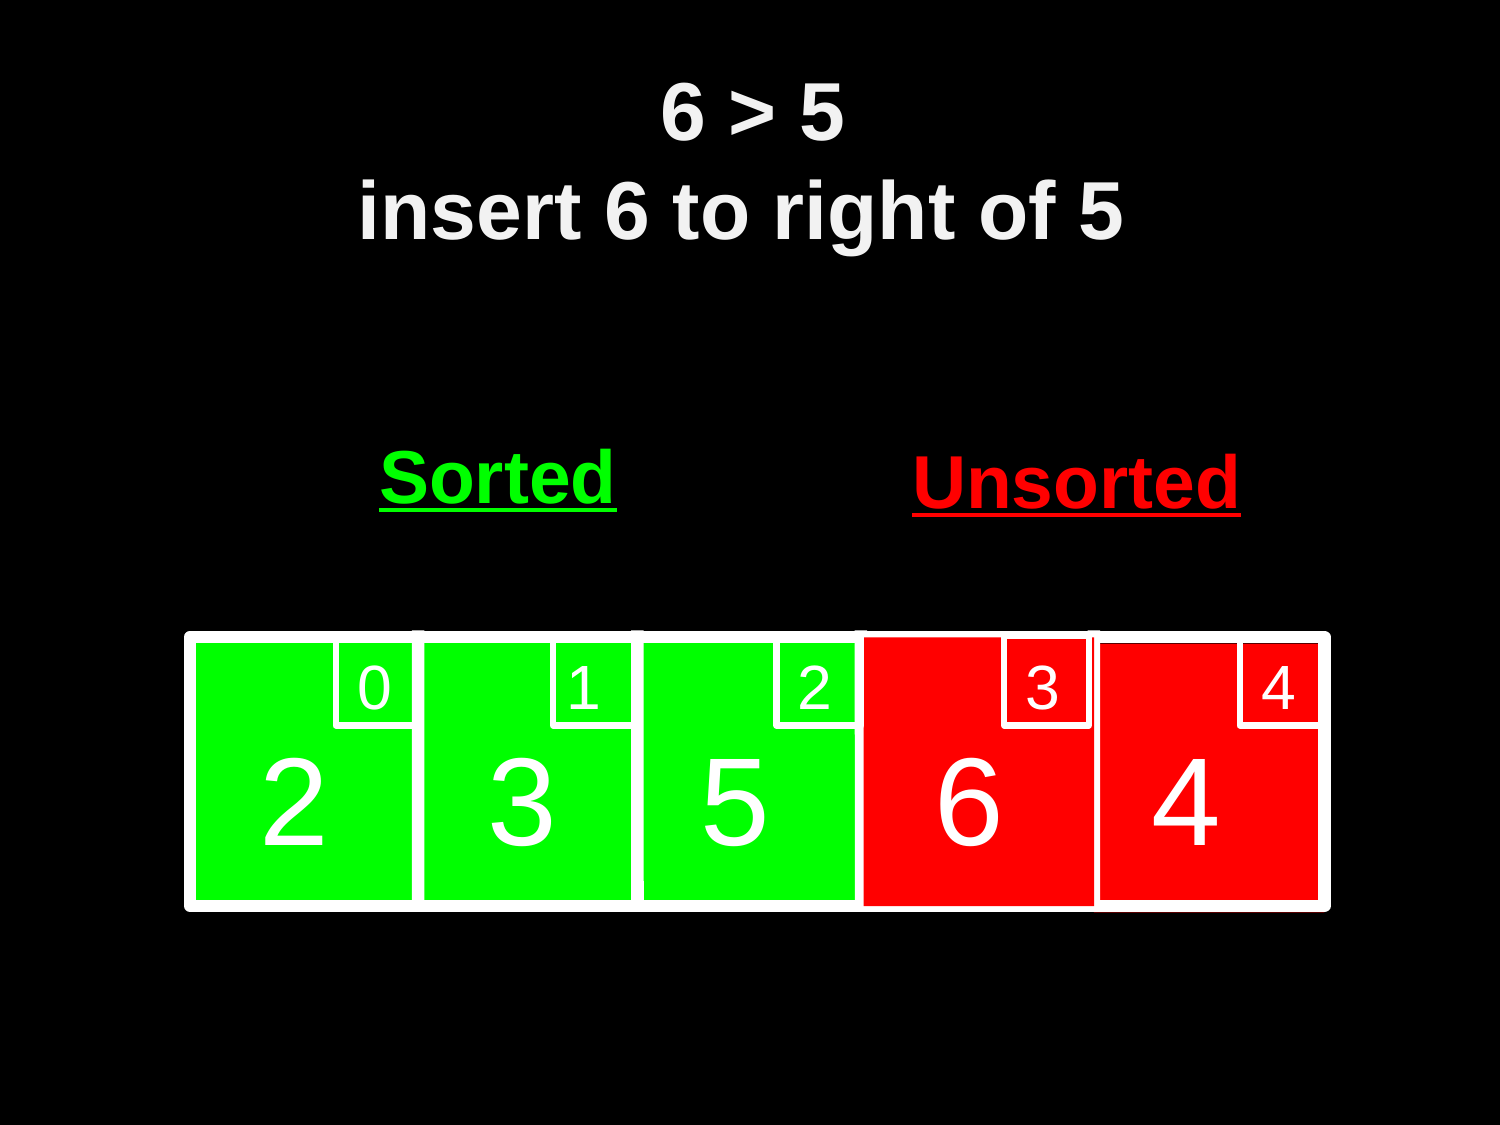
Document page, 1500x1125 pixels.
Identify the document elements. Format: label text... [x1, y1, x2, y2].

text_box [863, 637, 1095, 907]
text_box 0 [342, 631, 414, 730]
text_box [425, 643, 631, 900]
text_box 6 > 5 insert 6 to right of 5 [147, 121, 1359, 303]
text_box Sorted [169, 330, 895, 618]
text_box Unsorted [714, 322, 1440, 635]
text_box [1082, 639, 1086, 722]
text_box 6 [919, 705, 1054, 875]
text_box 2 [244, 705, 379, 875]
text_box [644, 643, 854, 900]
text_box 1 [551, 631, 624, 730]
text_box 4 [1246, 639, 1318, 722]
text_box 3 [472, 705, 608, 875]
text_box [196, 643, 411, 900]
text_box 0 [365, 670, 384, 705]
text_box [624, 643, 631, 722]
text_box 4 [1136, 705, 1272, 875]
text_box 2 [782, 635, 855, 730]
text_box 5 [685, 705, 821, 875]
text_box 3 [1010, 635, 1082, 730]
text_box [1101, 643, 1318, 900]
